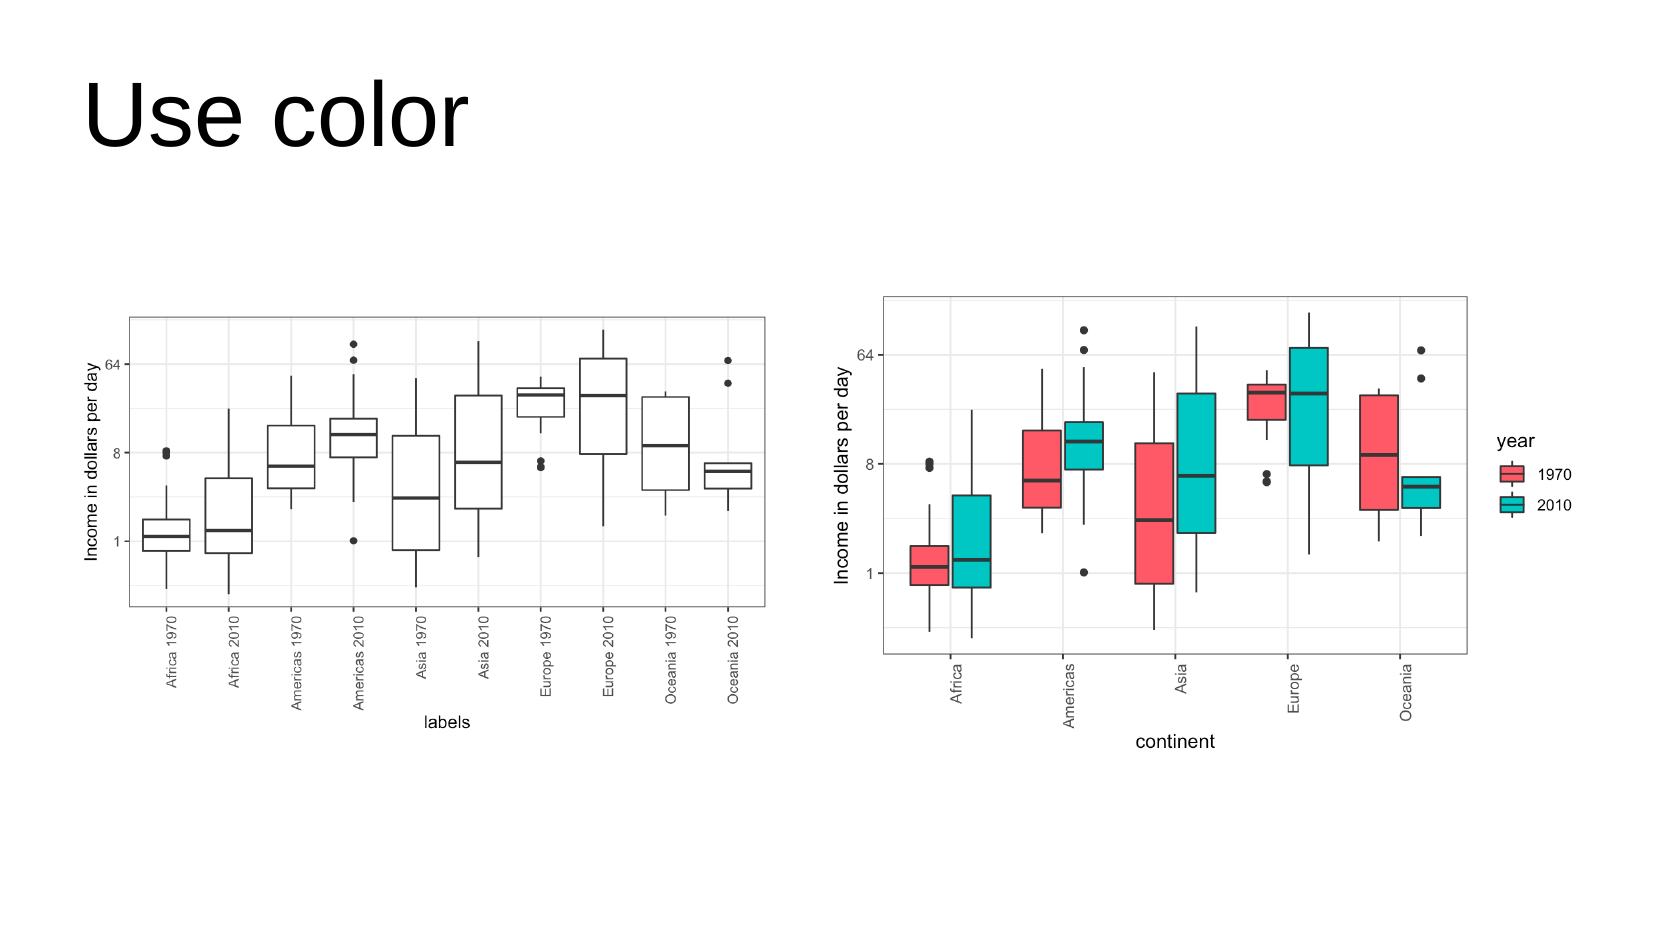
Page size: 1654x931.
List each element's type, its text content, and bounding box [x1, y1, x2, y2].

title Use color [82, 37, 1571, 193]
picture [75, 308, 774, 740]
picture [824, 287, 1591, 761]
